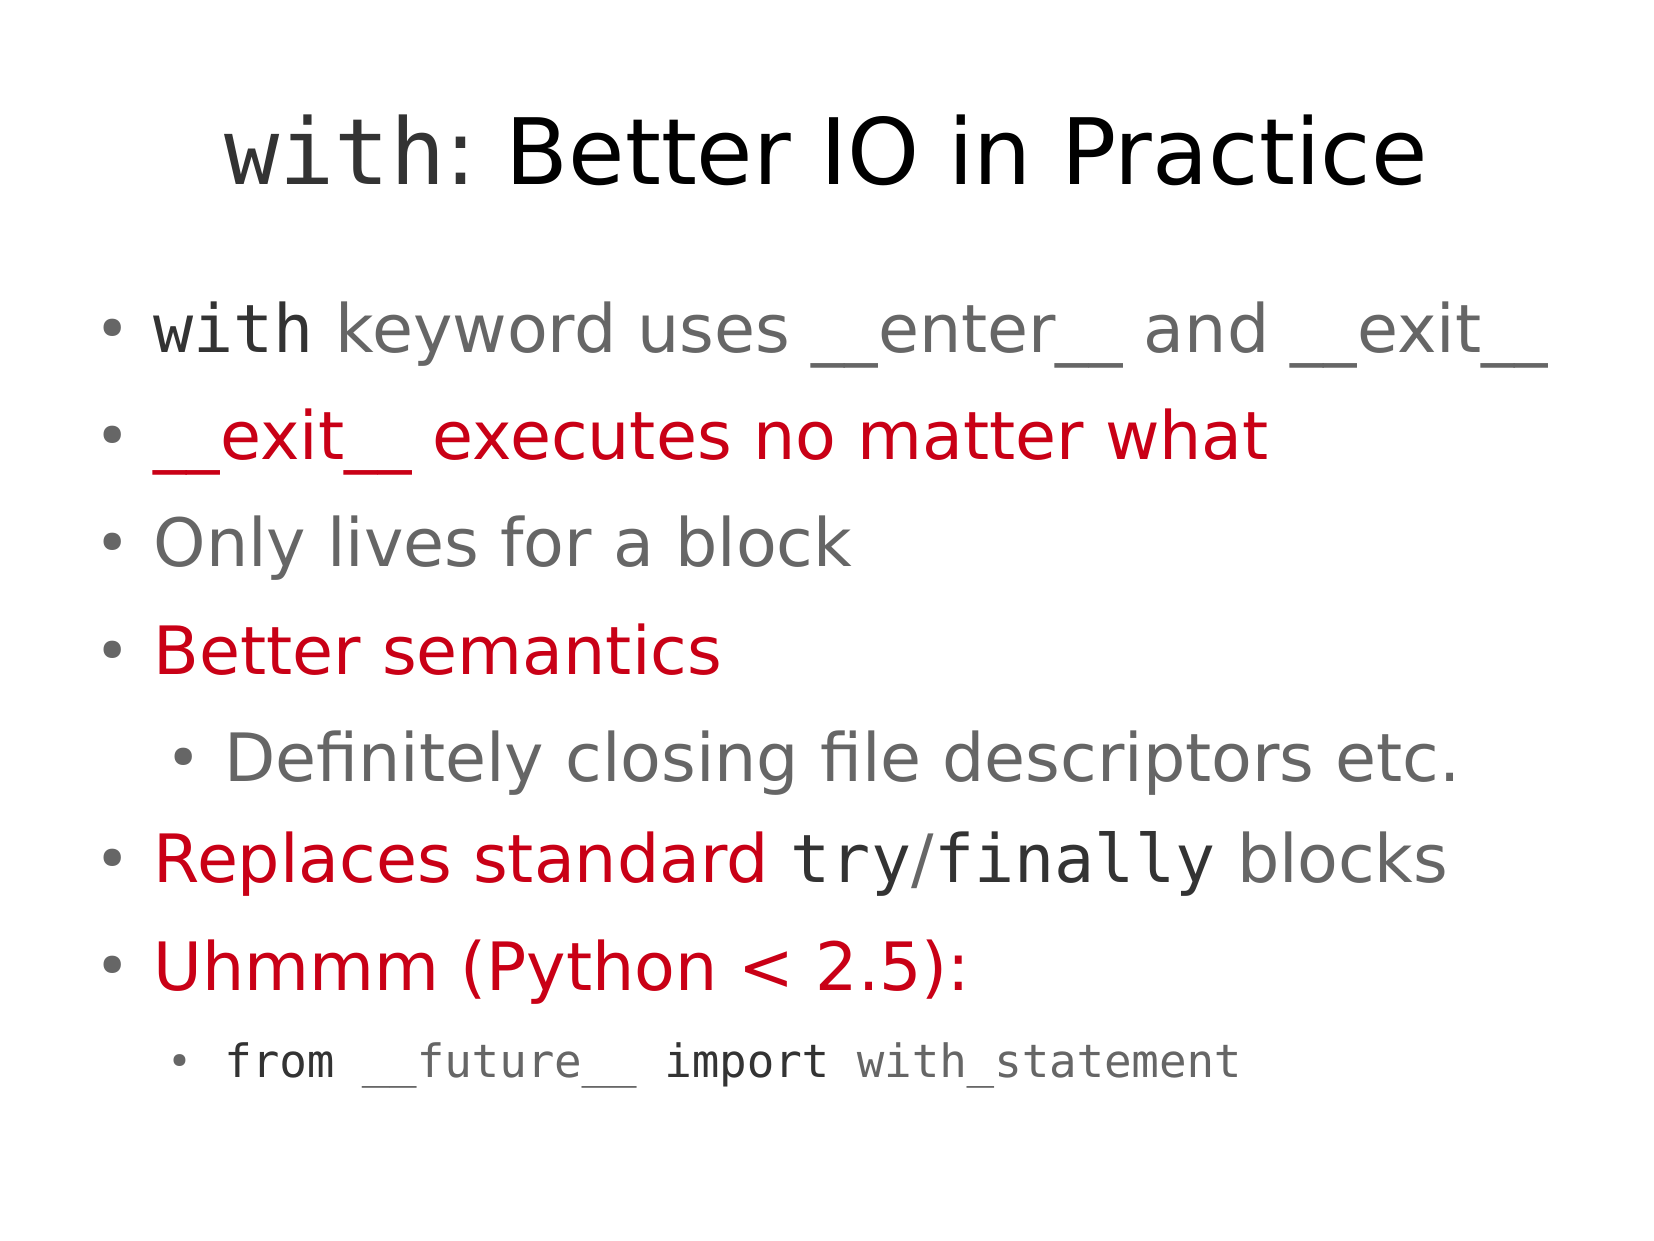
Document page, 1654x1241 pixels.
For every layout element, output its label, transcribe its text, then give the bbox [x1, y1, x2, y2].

list with keyword uses __enter__ and __exit__ __exit__ executes no matter what Only lives for a block Better semantics Definitely closing file descriptors etc. Replaces standard try/finally blocks Uhmmm (Python < 2.5): from __future__ import with_statement [82, 290, 1571, 1109]
title with: Better IO in Practice [82, 56, 1571, 250]
